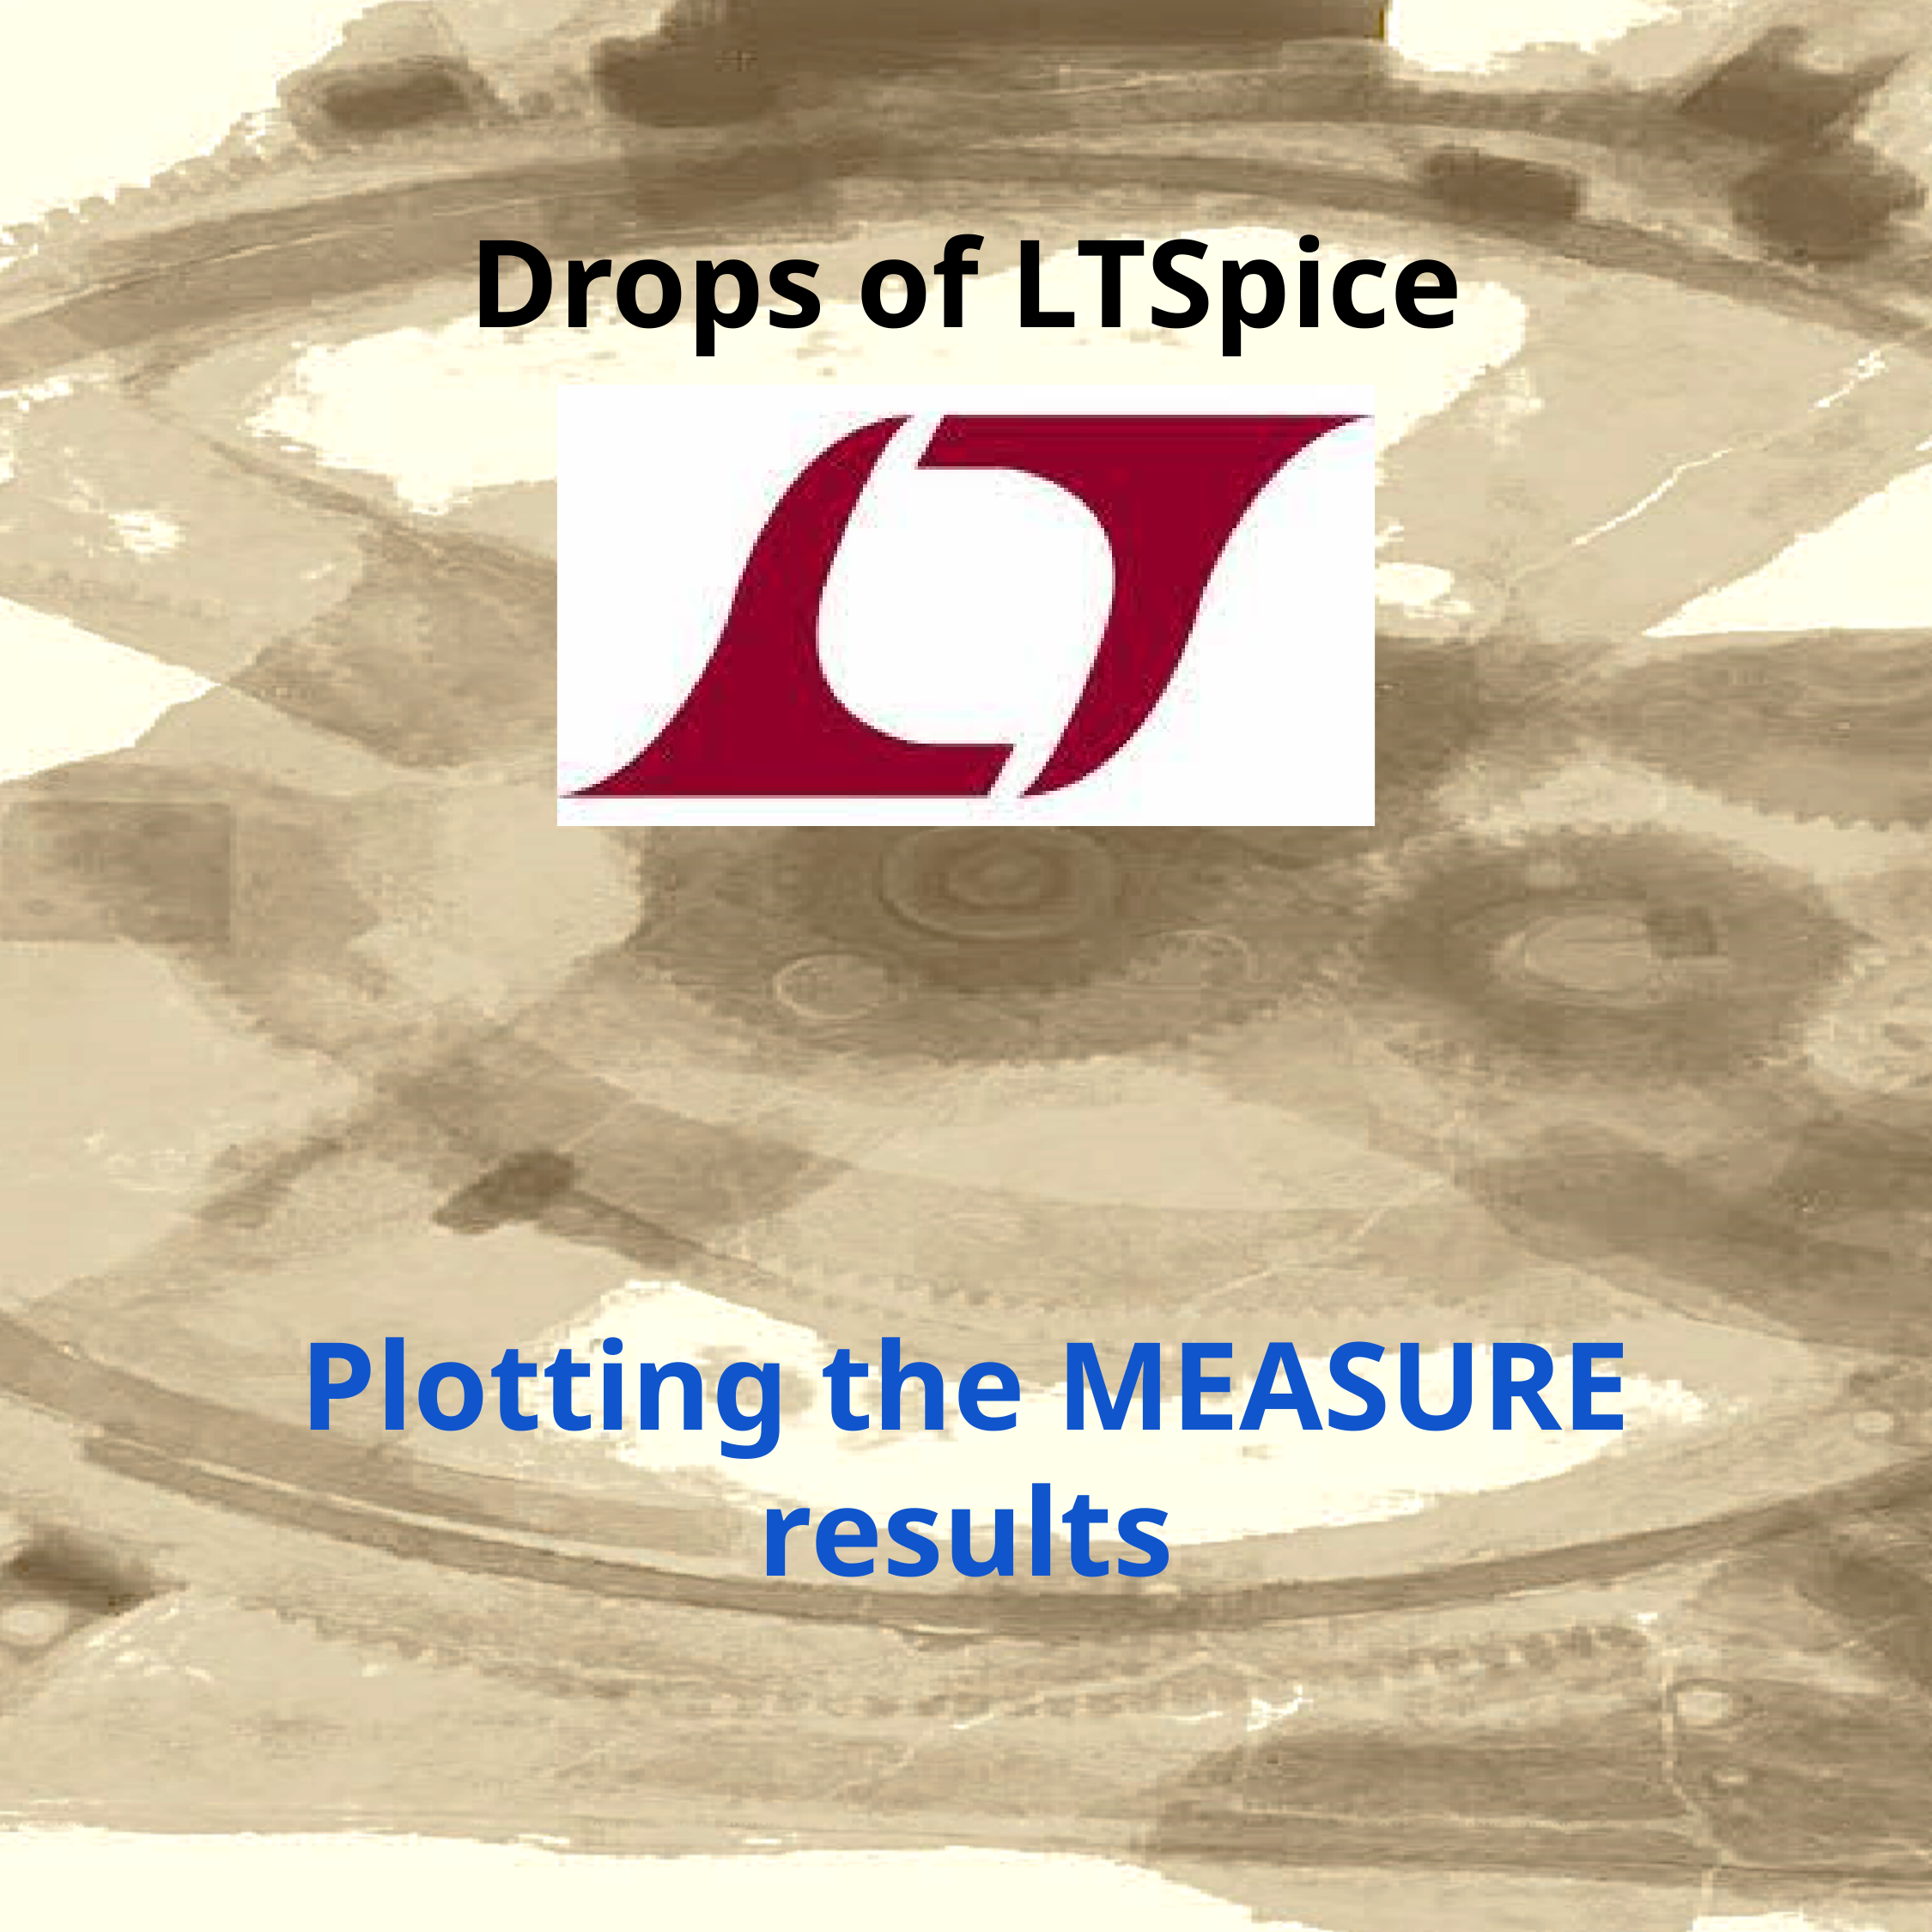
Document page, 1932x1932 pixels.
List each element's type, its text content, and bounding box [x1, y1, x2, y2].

text_box Plotting the MEASURE results [73, 1295, 1859, 1644]
picture [0, 0, 1932, 1932]
text_box Drops of LTSpice [228, 192, 1704, 386]
